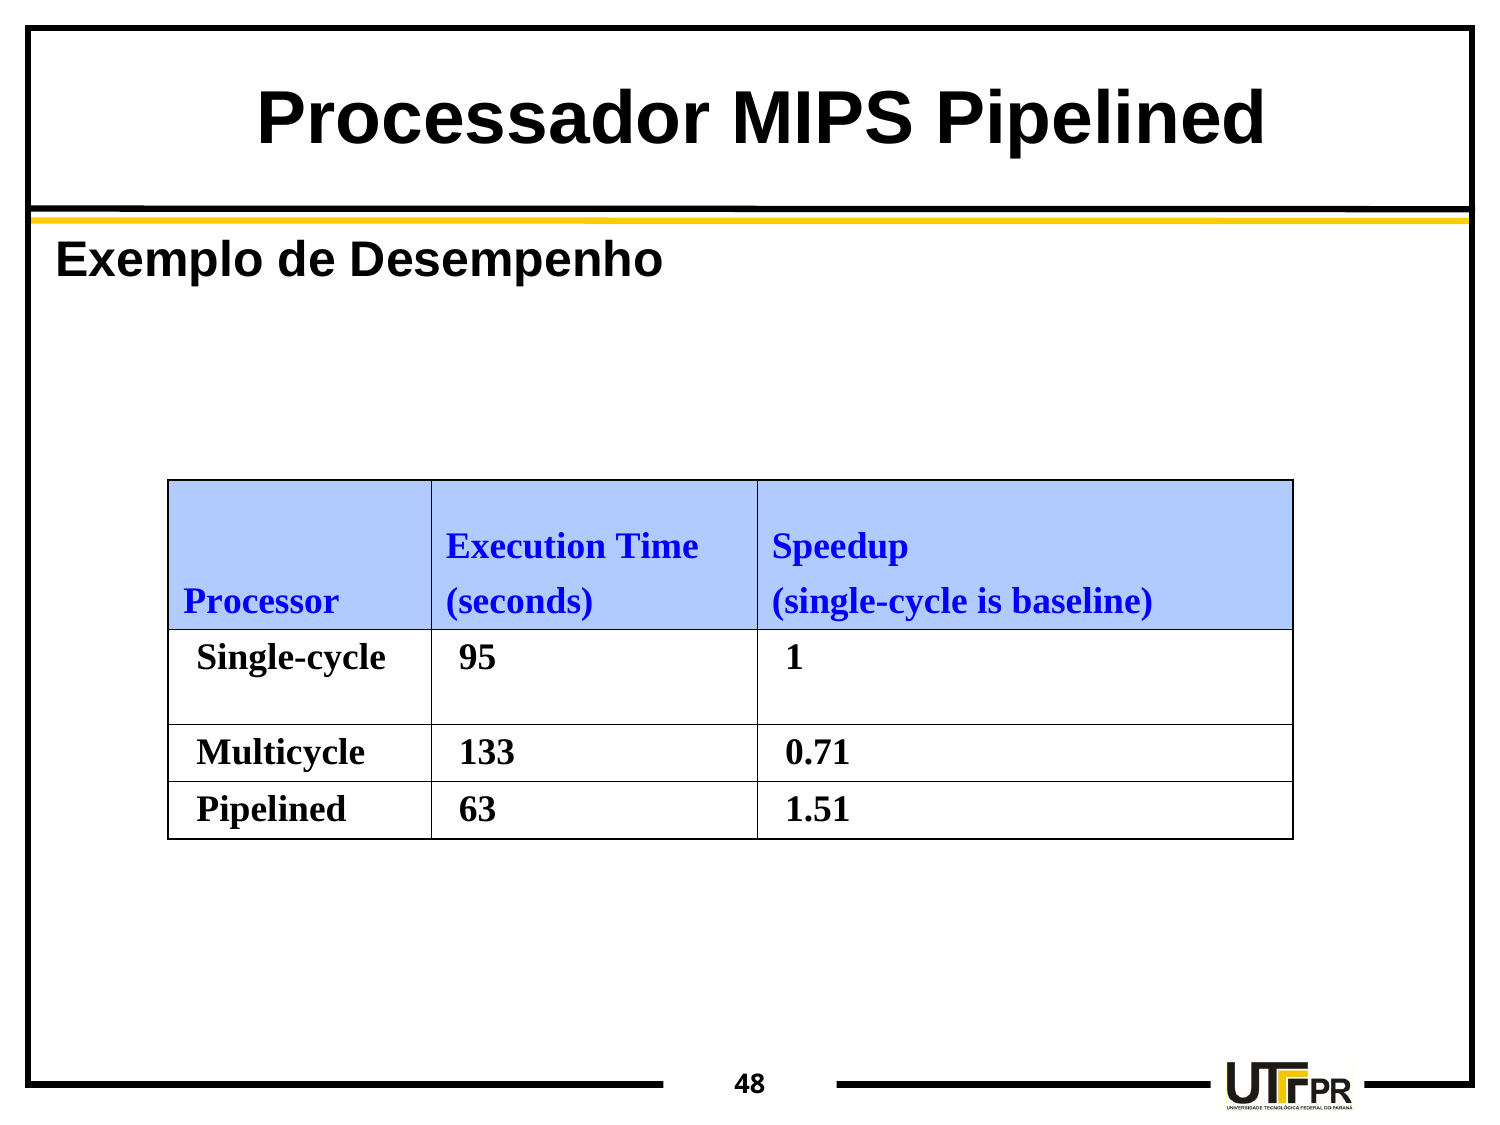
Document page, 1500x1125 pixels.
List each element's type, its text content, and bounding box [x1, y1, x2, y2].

table_cell 0.71 [758, 725, 1292, 781]
table_cell Multicycle [169, 725, 431, 781]
table_cell 95 [432, 630, 757, 724]
table_cell 133 [432, 725, 757, 781]
table_cell 63 [432, 782, 757, 838]
table_header Speedup (single-cycle is baseline) [758, 481, 1292, 629]
table_cell Pipelined [169, 782, 431, 838]
list Exemplo de Desempenho [41, 225, 1447, 1125]
table_cell 1.51 [758, 782, 1292, 838]
table_header Execution Time (seconds) [432, 481, 757, 629]
title Processador MIPS Pipelined [38, 36, 1459, 199]
table_cell 1 [758, 630, 1292, 724]
table_cell Single-cycle [169, 630, 431, 724]
table_header Processor [169, 481, 431, 629]
